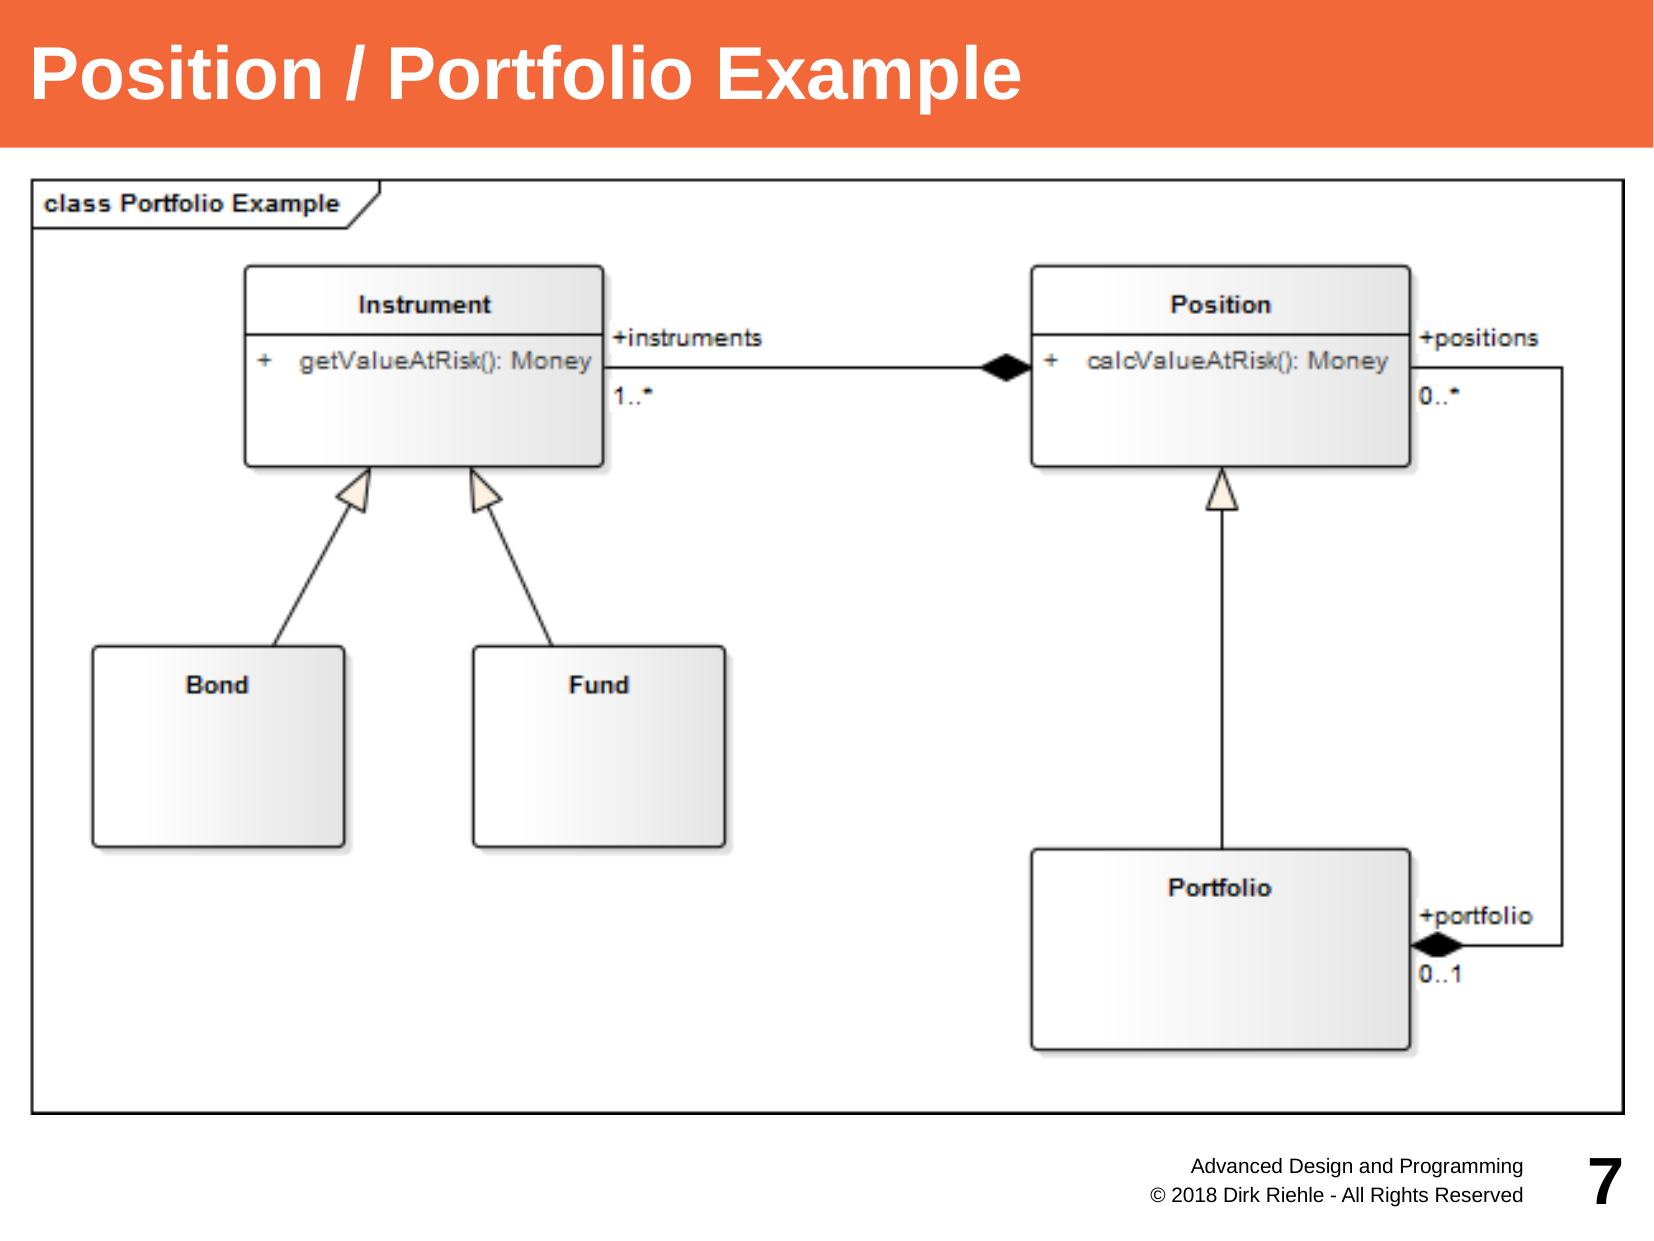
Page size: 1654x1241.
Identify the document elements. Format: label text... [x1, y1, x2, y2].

picture [29, 177, 1625, 1115]
title Position / Portfolio Example [0, 0, 1654, 148]
